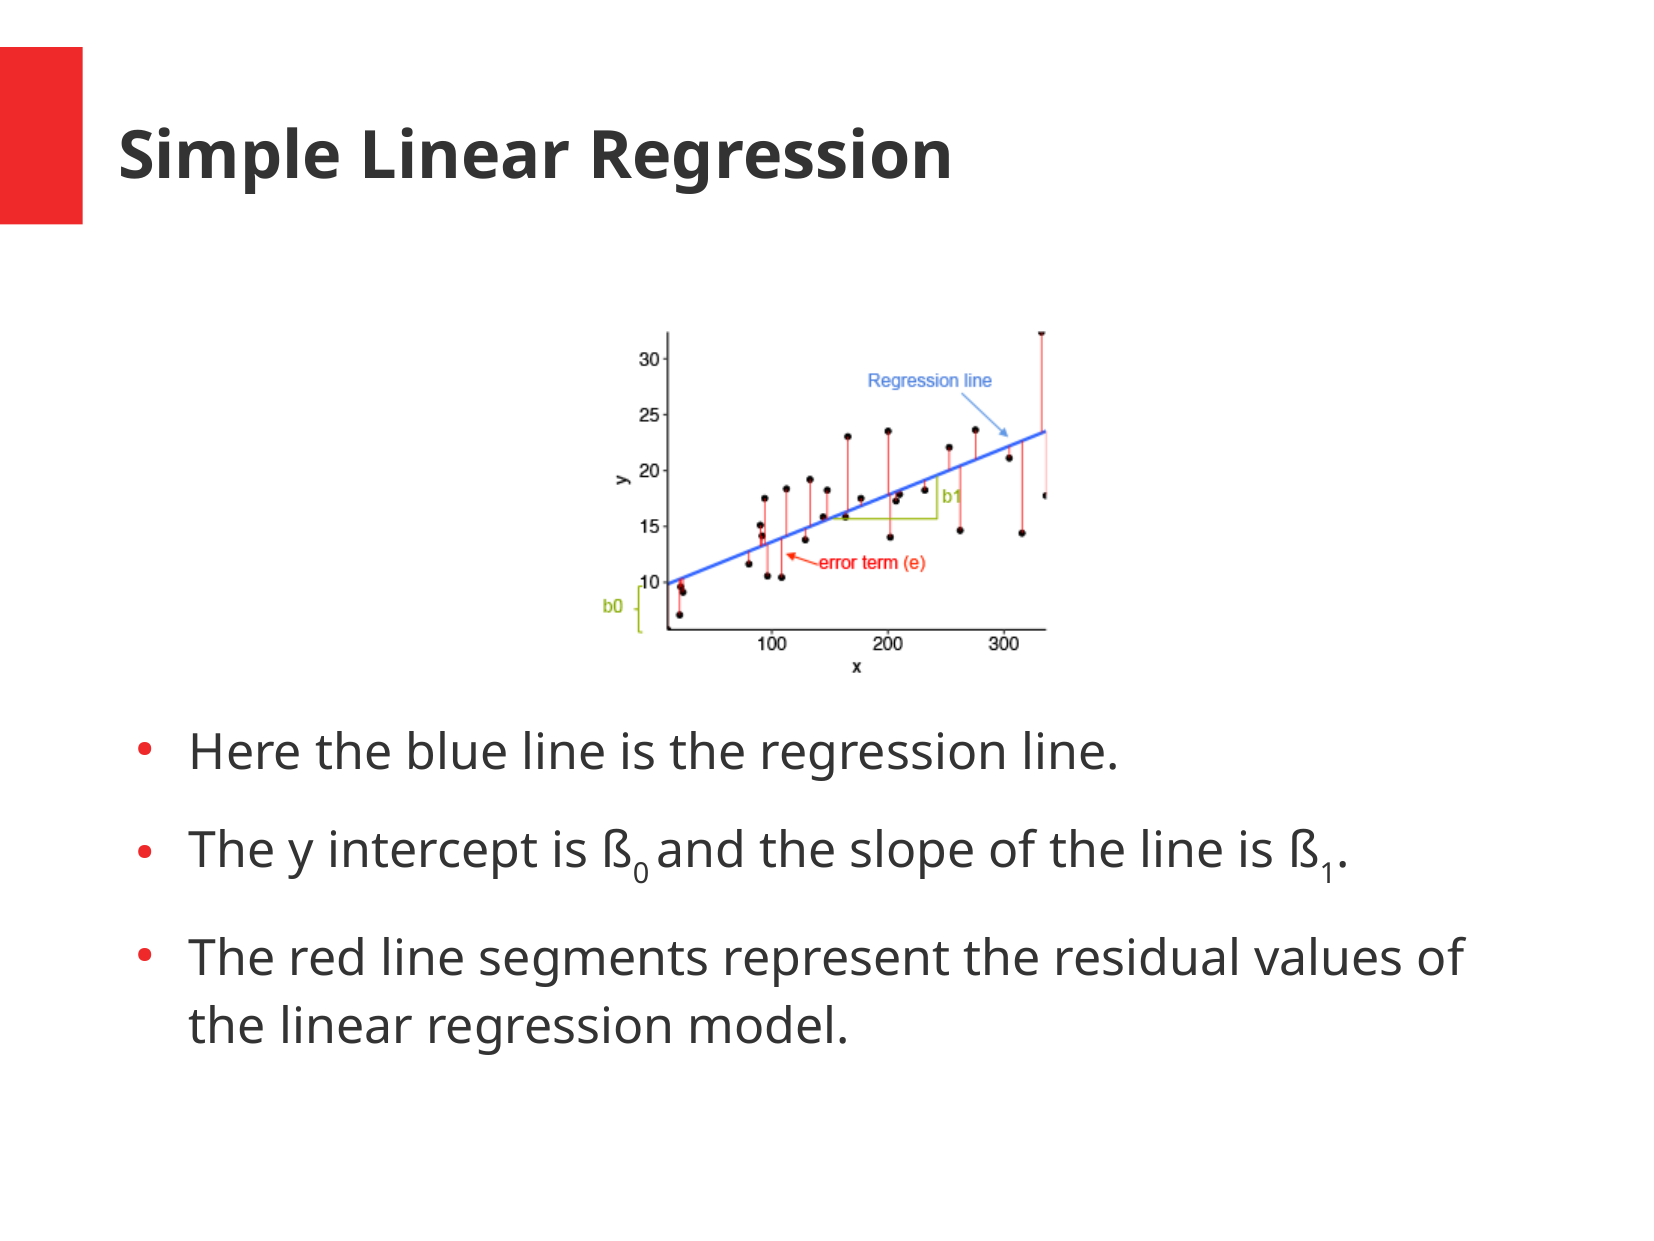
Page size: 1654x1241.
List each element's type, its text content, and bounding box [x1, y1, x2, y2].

title Simple Linear Regression [118, 49, 1571, 257]
list Here the blue line is the regression line. The y intercept is ß0 and the slope of the line is ß1. The red line segments represent the residual values of the linear regression model. [118, 715, 1536, 1074]
picture [599, 324, 1055, 682]
